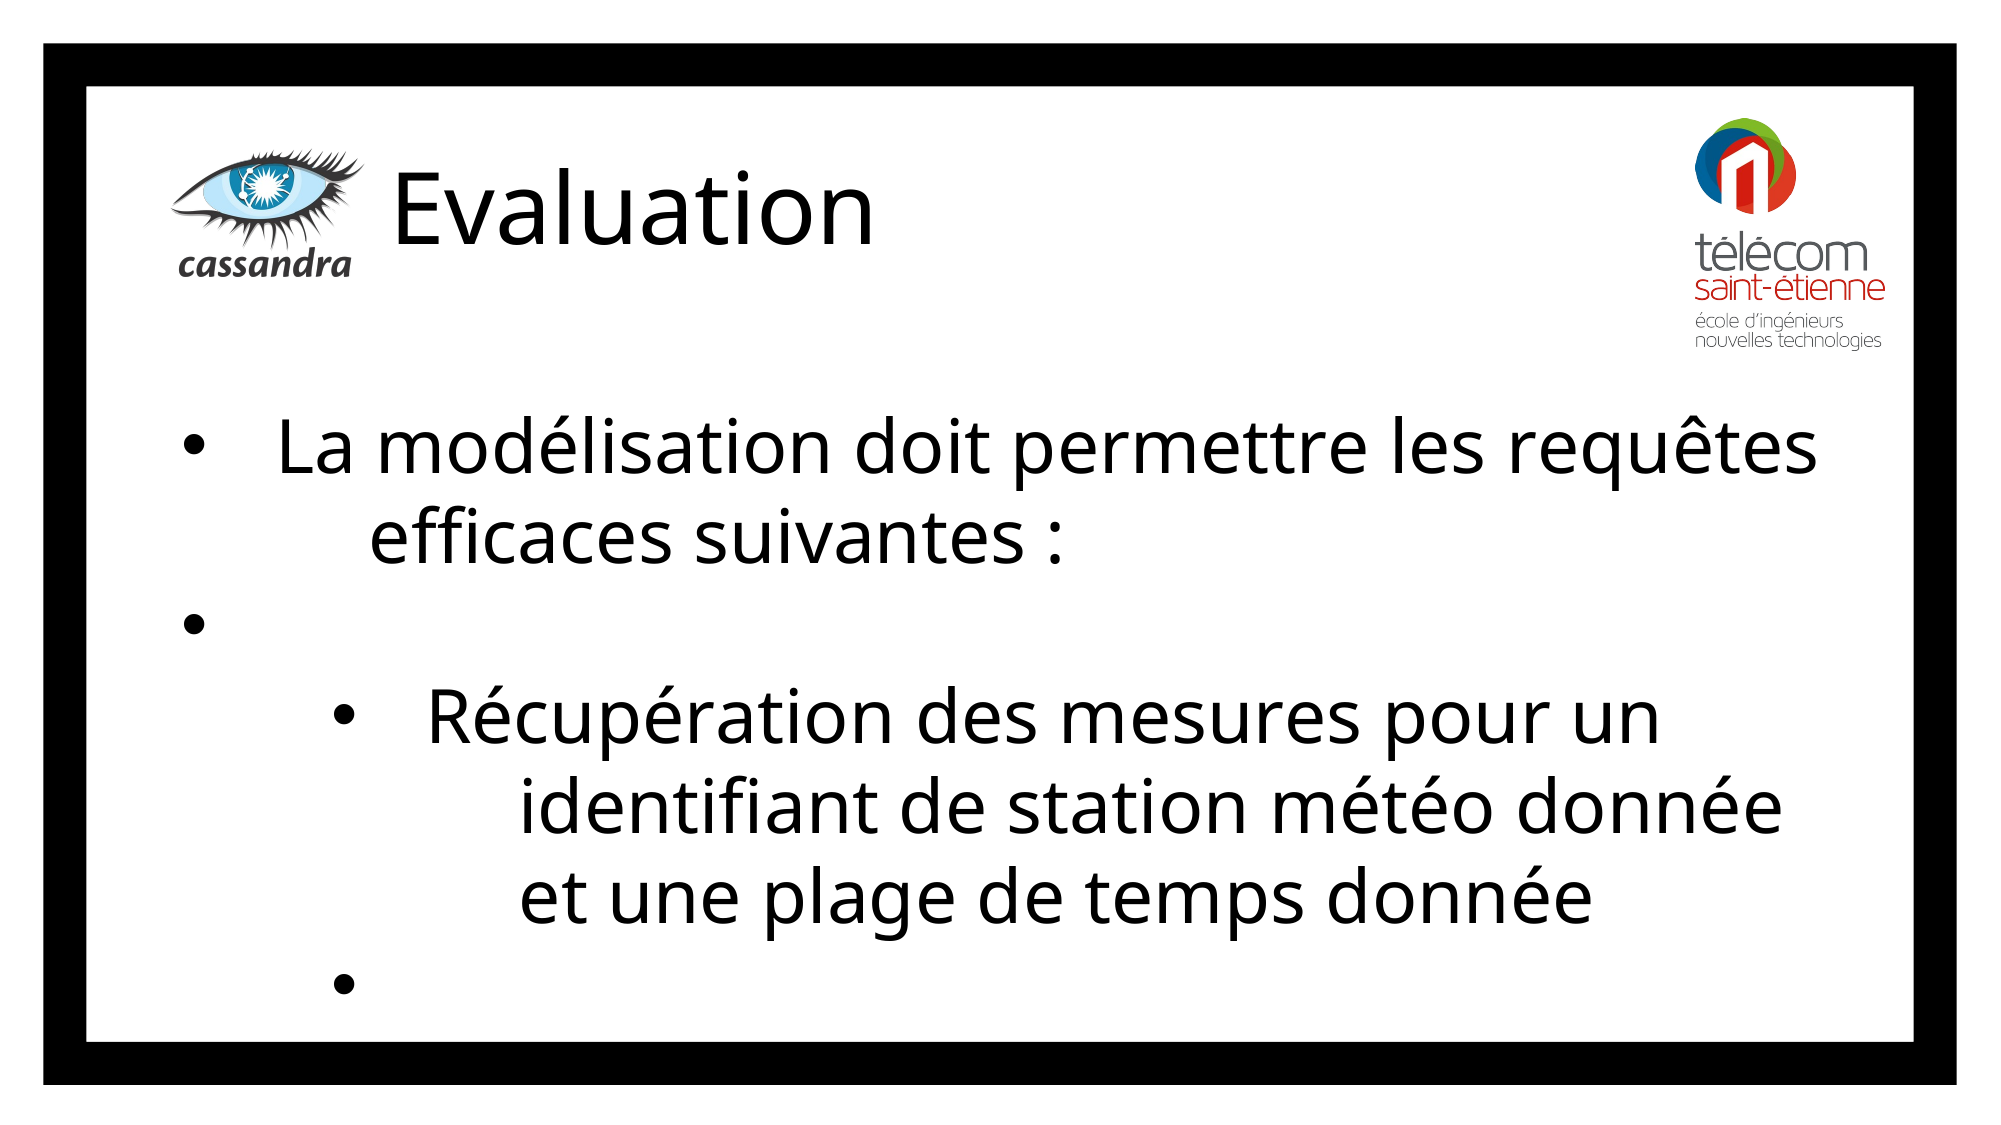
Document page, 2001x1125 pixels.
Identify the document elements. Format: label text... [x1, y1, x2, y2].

text_box La modélisation doit permettre les requêtes efficaces suivantes : Récupération des mesures pour un identifiant de station météo donnée et une plage de temps donnée [166, 391, 1849, 1125]
title Evaluation [369, 138, 1849, 304]
picture [1695, 118, 1885, 351]
picture [166, 144, 368, 280]
picture [1715, 134, 1730, 138]
